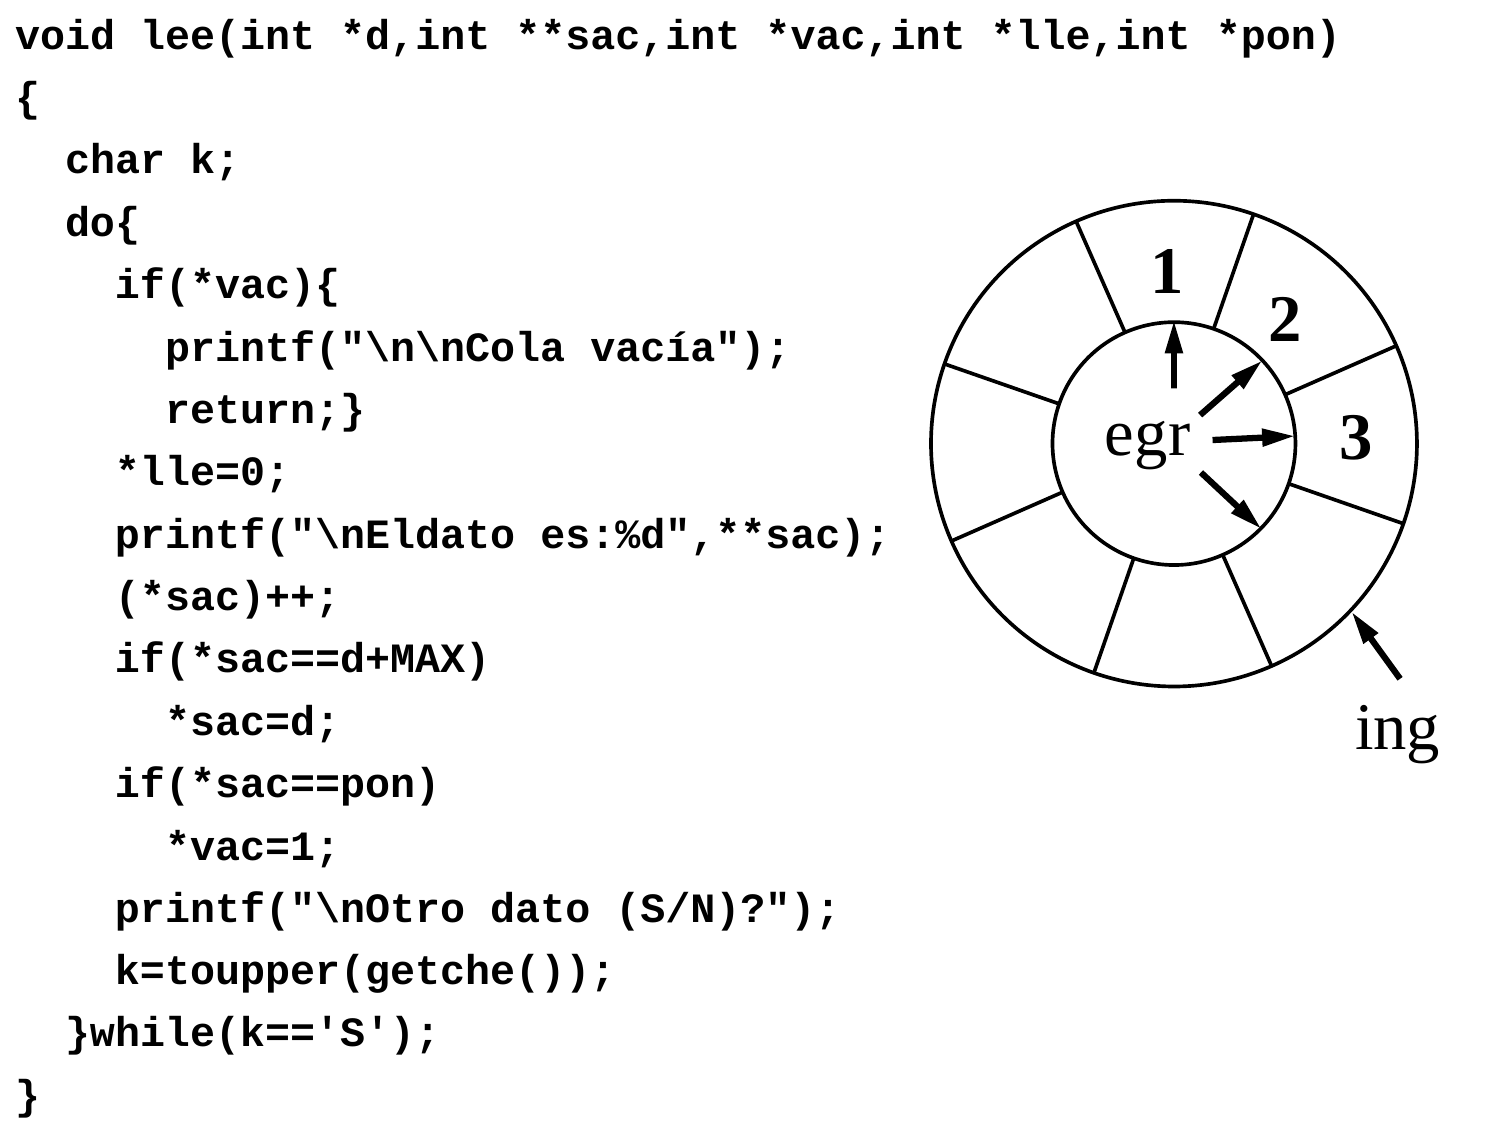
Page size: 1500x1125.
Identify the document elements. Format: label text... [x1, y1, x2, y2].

text_box 3 [1324, 385, 1388, 481]
text_box printf("\nOtro dato (S/N)?"); [0, 872, 855, 939]
text_box [1216, 215, 1396, 393]
text_box }while(k=='S'); [0, 997, 455, 1063]
text_box *vac=1; [0, 810, 355, 872]
text_box void lee(int *d,int **sac,int *vac,int *lle,int *pon) [0, 0, 1355, 66]
text_box *lle=0; [0, 436, 305, 498]
text_box 2 [1253, 267, 1317, 363]
text_box printf("\n\nCola vacía"); [0, 311, 805, 378]
text_box [1078, 200, 1251, 333]
text_box return;} [0, 374, 380, 440]
text_box [1096, 556, 1270, 687]
text_box [945, 222, 1123, 402]
text_box [931, 366, 1062, 539]
text_box char k; [0, 124, 255, 191]
text_box if(*vac){ [0, 249, 355, 311]
text_box printf("\nEldato es:%d",**sac); [0, 498, 905, 565]
text_box do{ [0, 187, 155, 249]
text_box if(*sac==d+MAX) [0, 623, 505, 689]
text_box (*sac)++; [0, 561, 355, 623]
text_box { [0, 62, 55, 124]
text_box if(*sac==pon) [0, 748, 455, 814]
text_box [1225, 485, 1403, 665]
text_box [952, 494, 1131, 673]
text_box } [0, 1059, 55, 1125]
text_box ing [1336, 682, 1459, 764]
text_box [1286, 348, 1417, 522]
text_box *sac=d; [0, 685, 355, 748]
text_box egr [1102, 388, 1194, 470]
text_box 1 [1135, 219, 1199, 315]
text_box k=toupper(getche()); [0, 935, 630, 1001]
